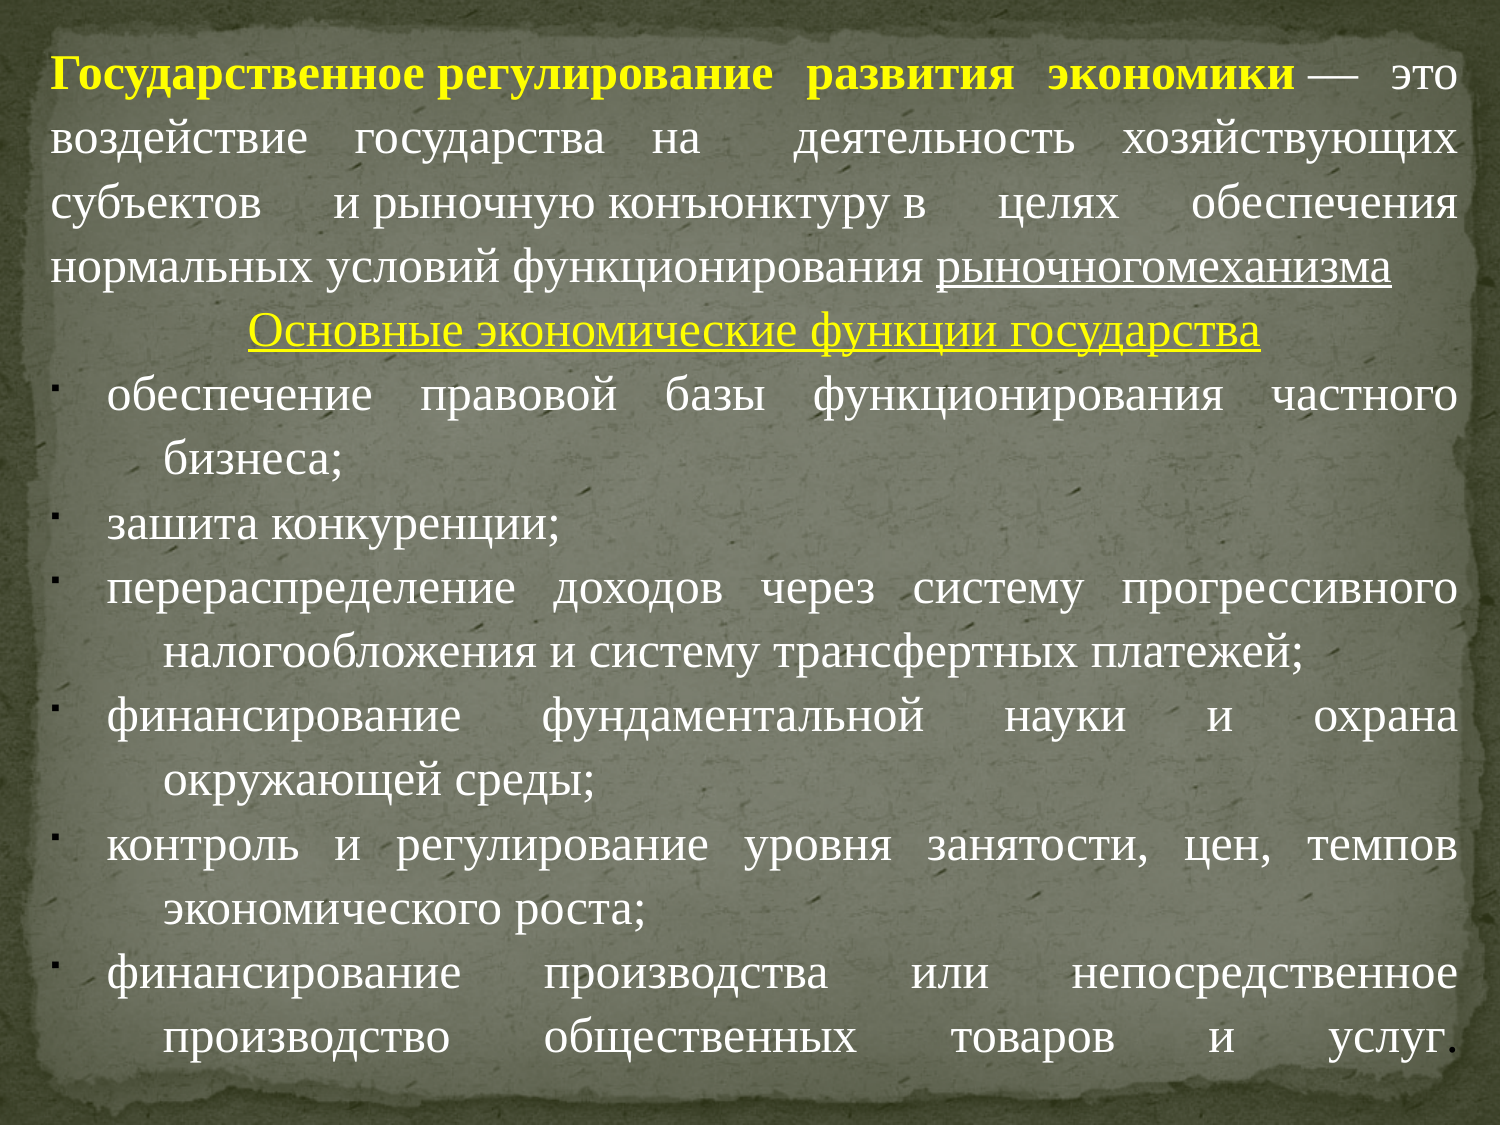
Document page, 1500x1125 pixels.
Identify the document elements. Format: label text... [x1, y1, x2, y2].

text_box Государственное регулирование развития экономики — это воздействие государства на деятельность хозяйствующих субъектов и рыночную конъюнктуру в целях обеспечения нормальных условий функционирования рыночного механизма Основные экономические функции государства обеспечение правовой базы функционирования частного бизнеса; зашита конкуренции; перераспределение доходов через систему прогрессивного налогообложения и систему трансфертных платежей; финансирование фундаментальной науки и охрана окружающей среды; контроль и регулирование уровня занятости, цен, темпов экономического роста; финансирование производства или непосредственное производство общественных товаров и услуг. [35, 28, 1474, 1125]
